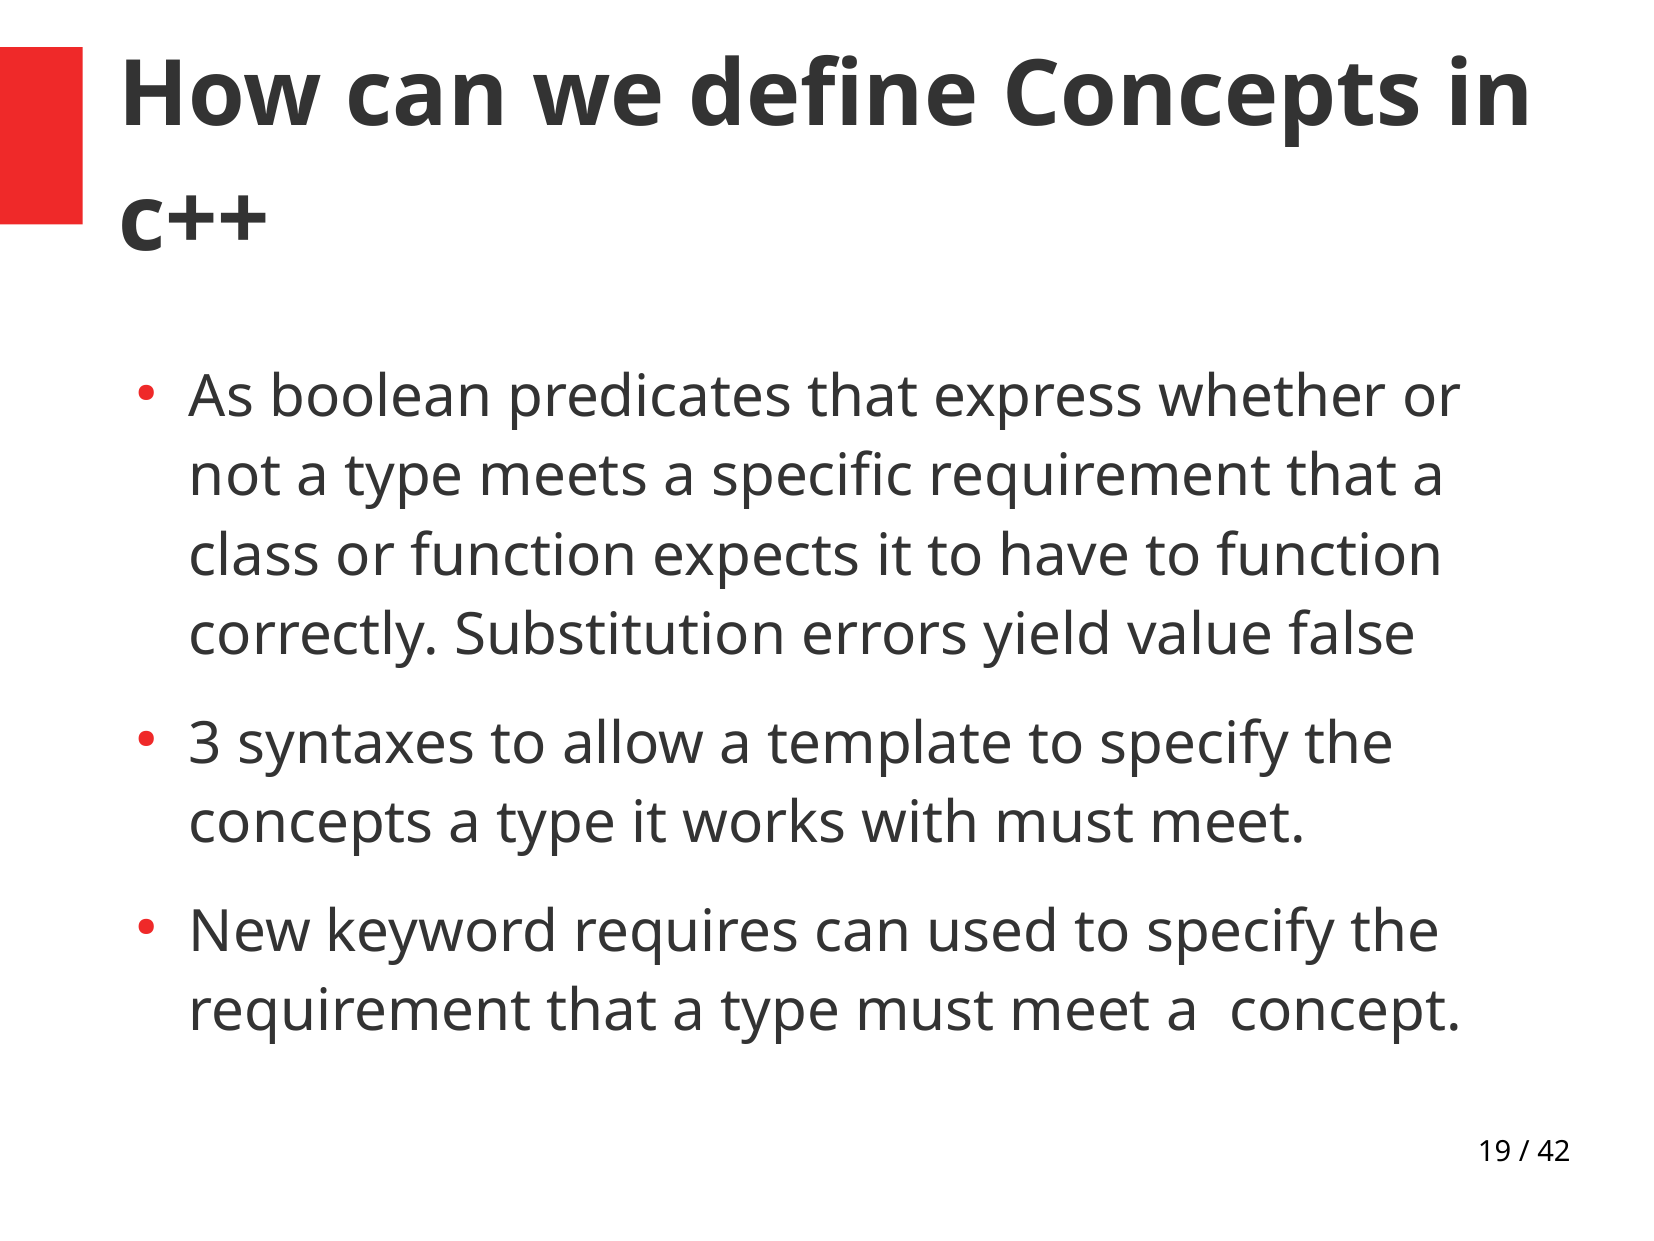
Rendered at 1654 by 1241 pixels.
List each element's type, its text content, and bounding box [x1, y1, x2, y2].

list As boolean predicates that express whether or not a type meets a specific requirement that a class or function expects it to have to function correctly. Substitution errors yield value false 3 syntaxes to allow a template to specify the concepts a type it works with must meet. New keyword requires can used to specify the requirement that a type must meet a concept. [118, 354, 1536, 1074]
title How can we define Concepts in c++ [118, 45, 1571, 260]
